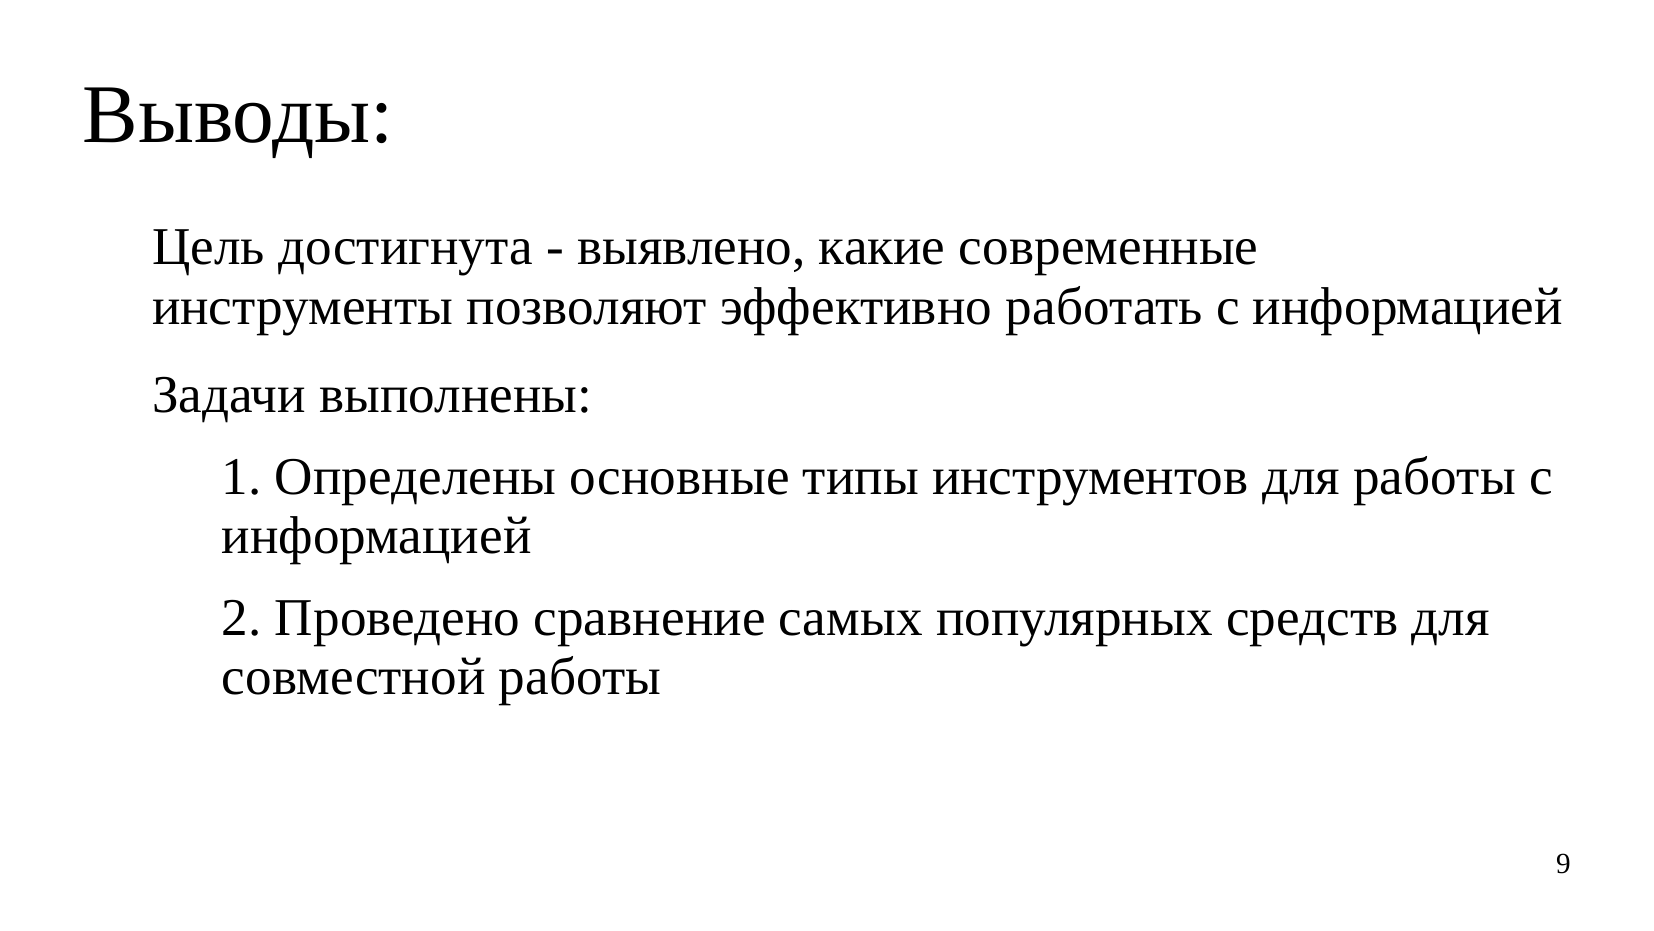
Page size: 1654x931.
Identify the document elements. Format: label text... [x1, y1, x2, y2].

list Цель достигнута - выявлено, какие современные инструменты позволяют эффективно работать с информацией Задачи выполнены: 1. Определены основные типы инструментов для работы с информацией 2. Проведено сравнение самых популярных средств для совместной работы [82, 217, 1571, 758]
title Выводы: [82, 37, 1571, 193]
